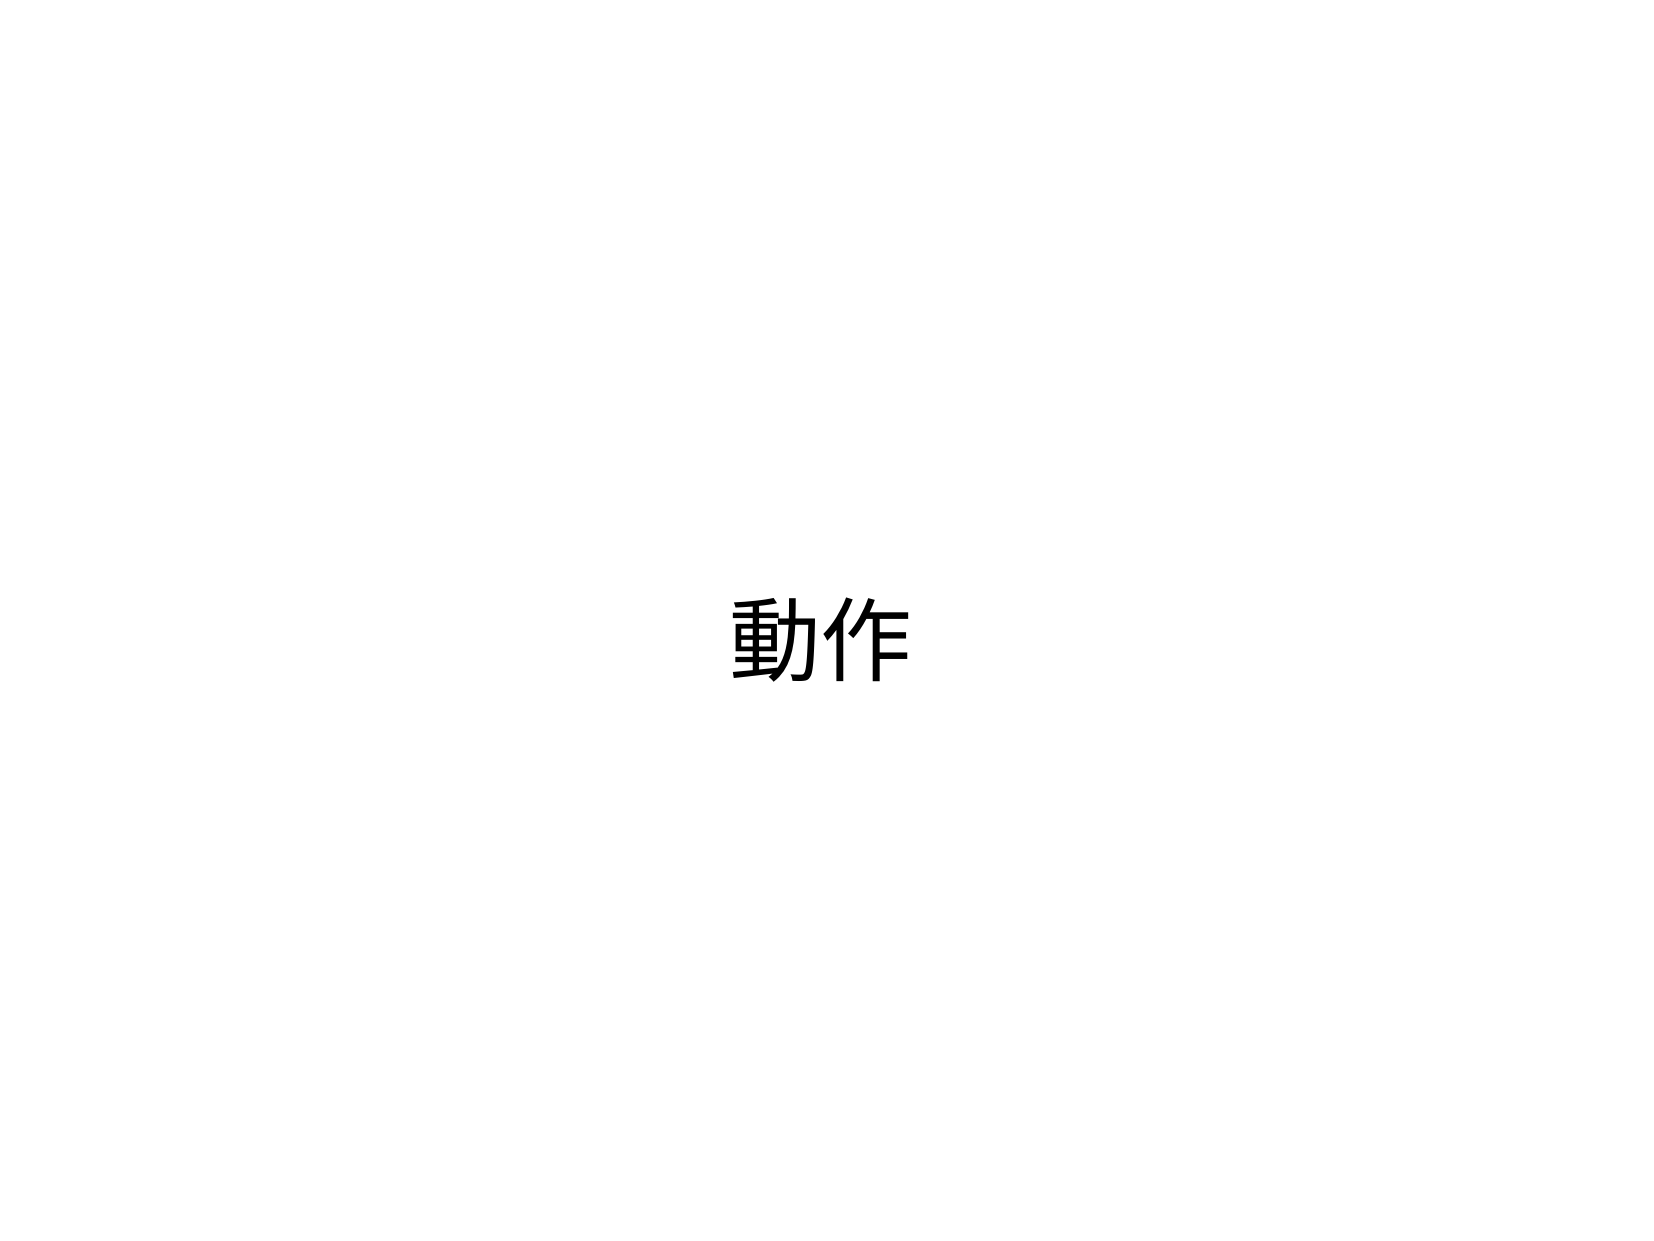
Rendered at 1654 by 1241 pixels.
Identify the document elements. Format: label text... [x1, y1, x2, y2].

title 動作 [76, 531, 1565, 739]
